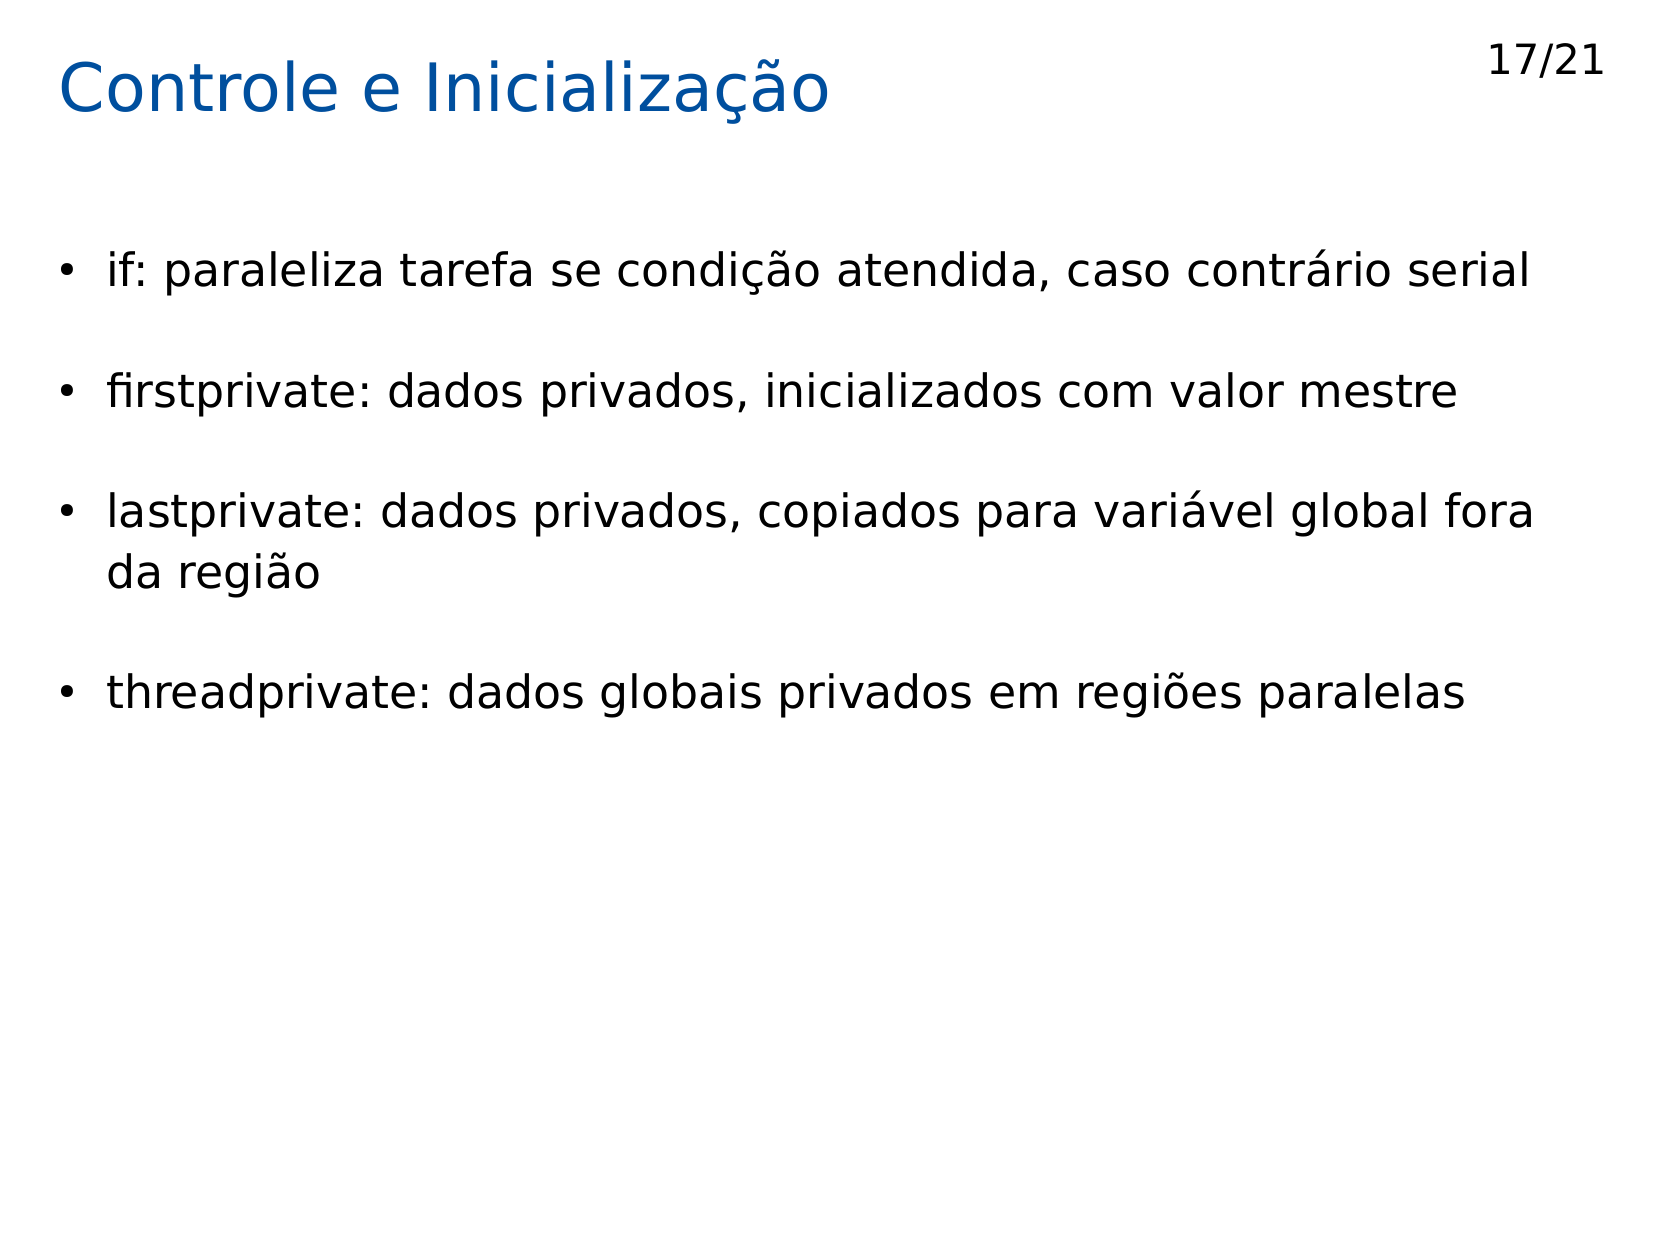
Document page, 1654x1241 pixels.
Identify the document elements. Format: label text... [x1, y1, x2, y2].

list if: paraleliza tarefa se condição atendida, caso contrário serial firstprivate: dados privados, inicializados com valor mestre lastprivate: dados privados, copiados para variável global fora da região threadprivate: dados globais privados em regiões paralelas [59, 236, 1595, 1211]
title Controle e Inicialização [59, 29, 1506, 148]
